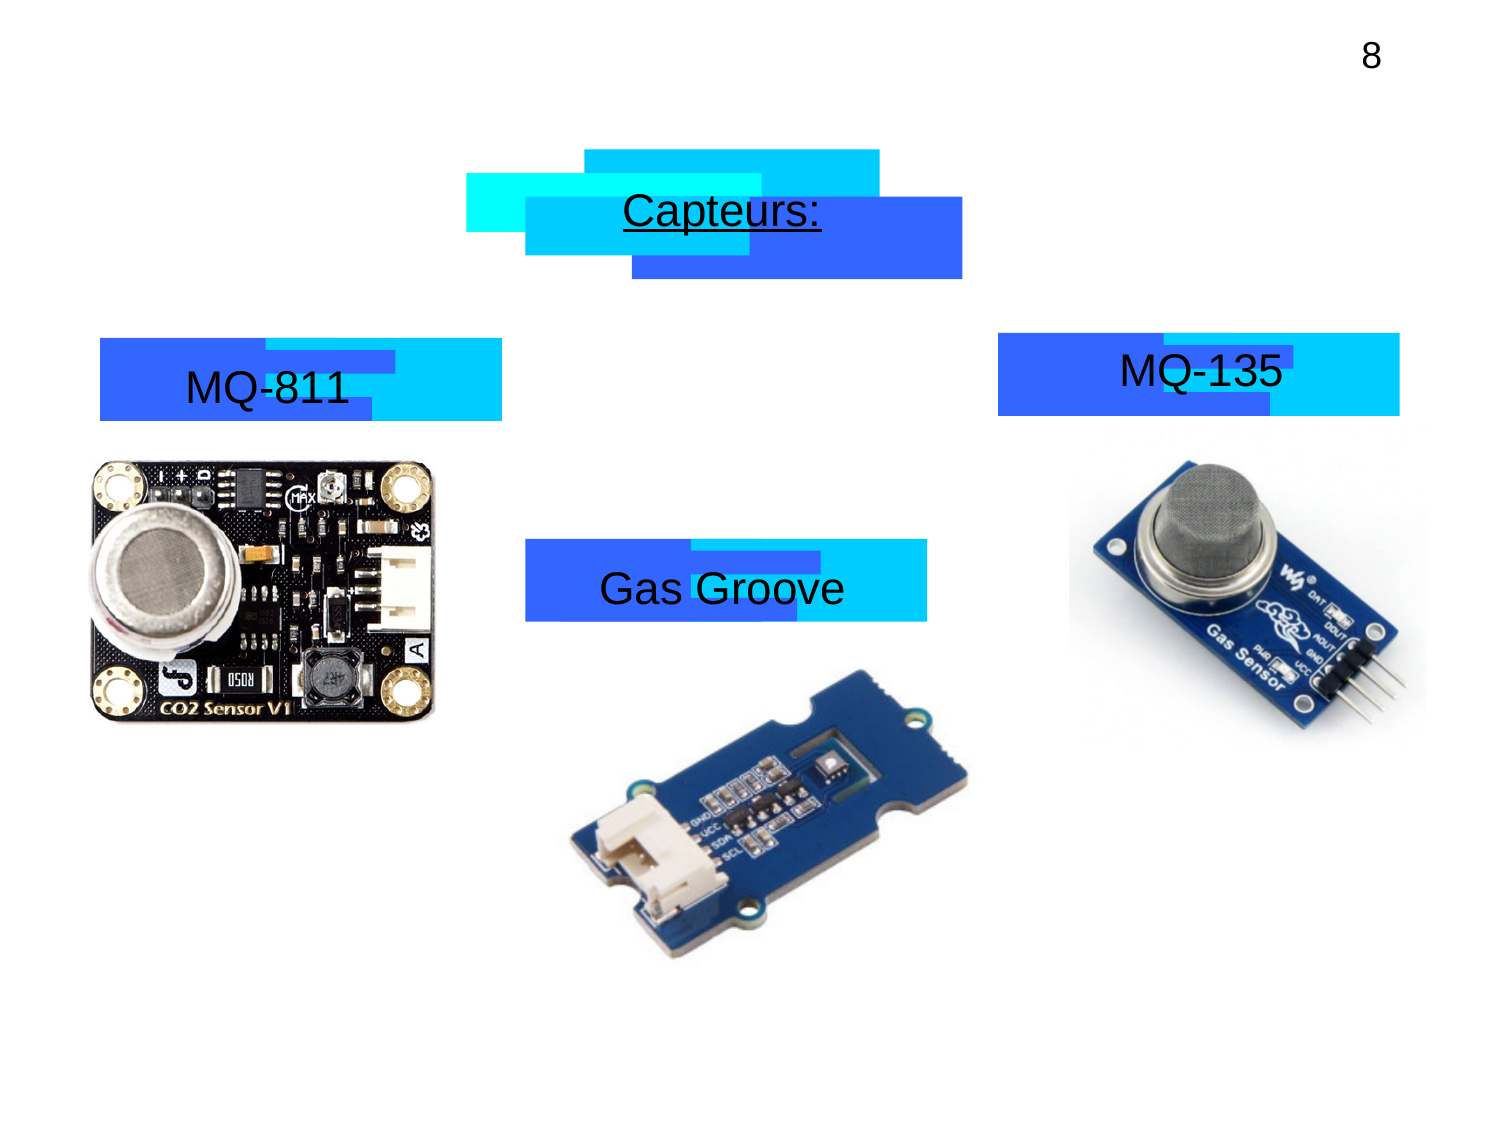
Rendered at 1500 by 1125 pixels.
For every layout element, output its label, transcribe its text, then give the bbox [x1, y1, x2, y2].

text_box [525, 538, 928, 622]
picture [88, 456, 443, 728]
text_box [466, 149, 963, 280]
text_box Capteurs: [608, 173, 845, 244]
text_box [998, 332, 1400, 416]
text_box [100, 337, 502, 421]
text_box 8 [1346, 23, 1453, 84]
text_box Gas Groove [584, 550, 880, 622]
picture [549, 621, 991, 984]
picture [1069, 427, 1427, 752]
text_box MQ-811 [171, 349, 378, 421]
text_box MQ-135 [1104, 333, 1311, 404]
